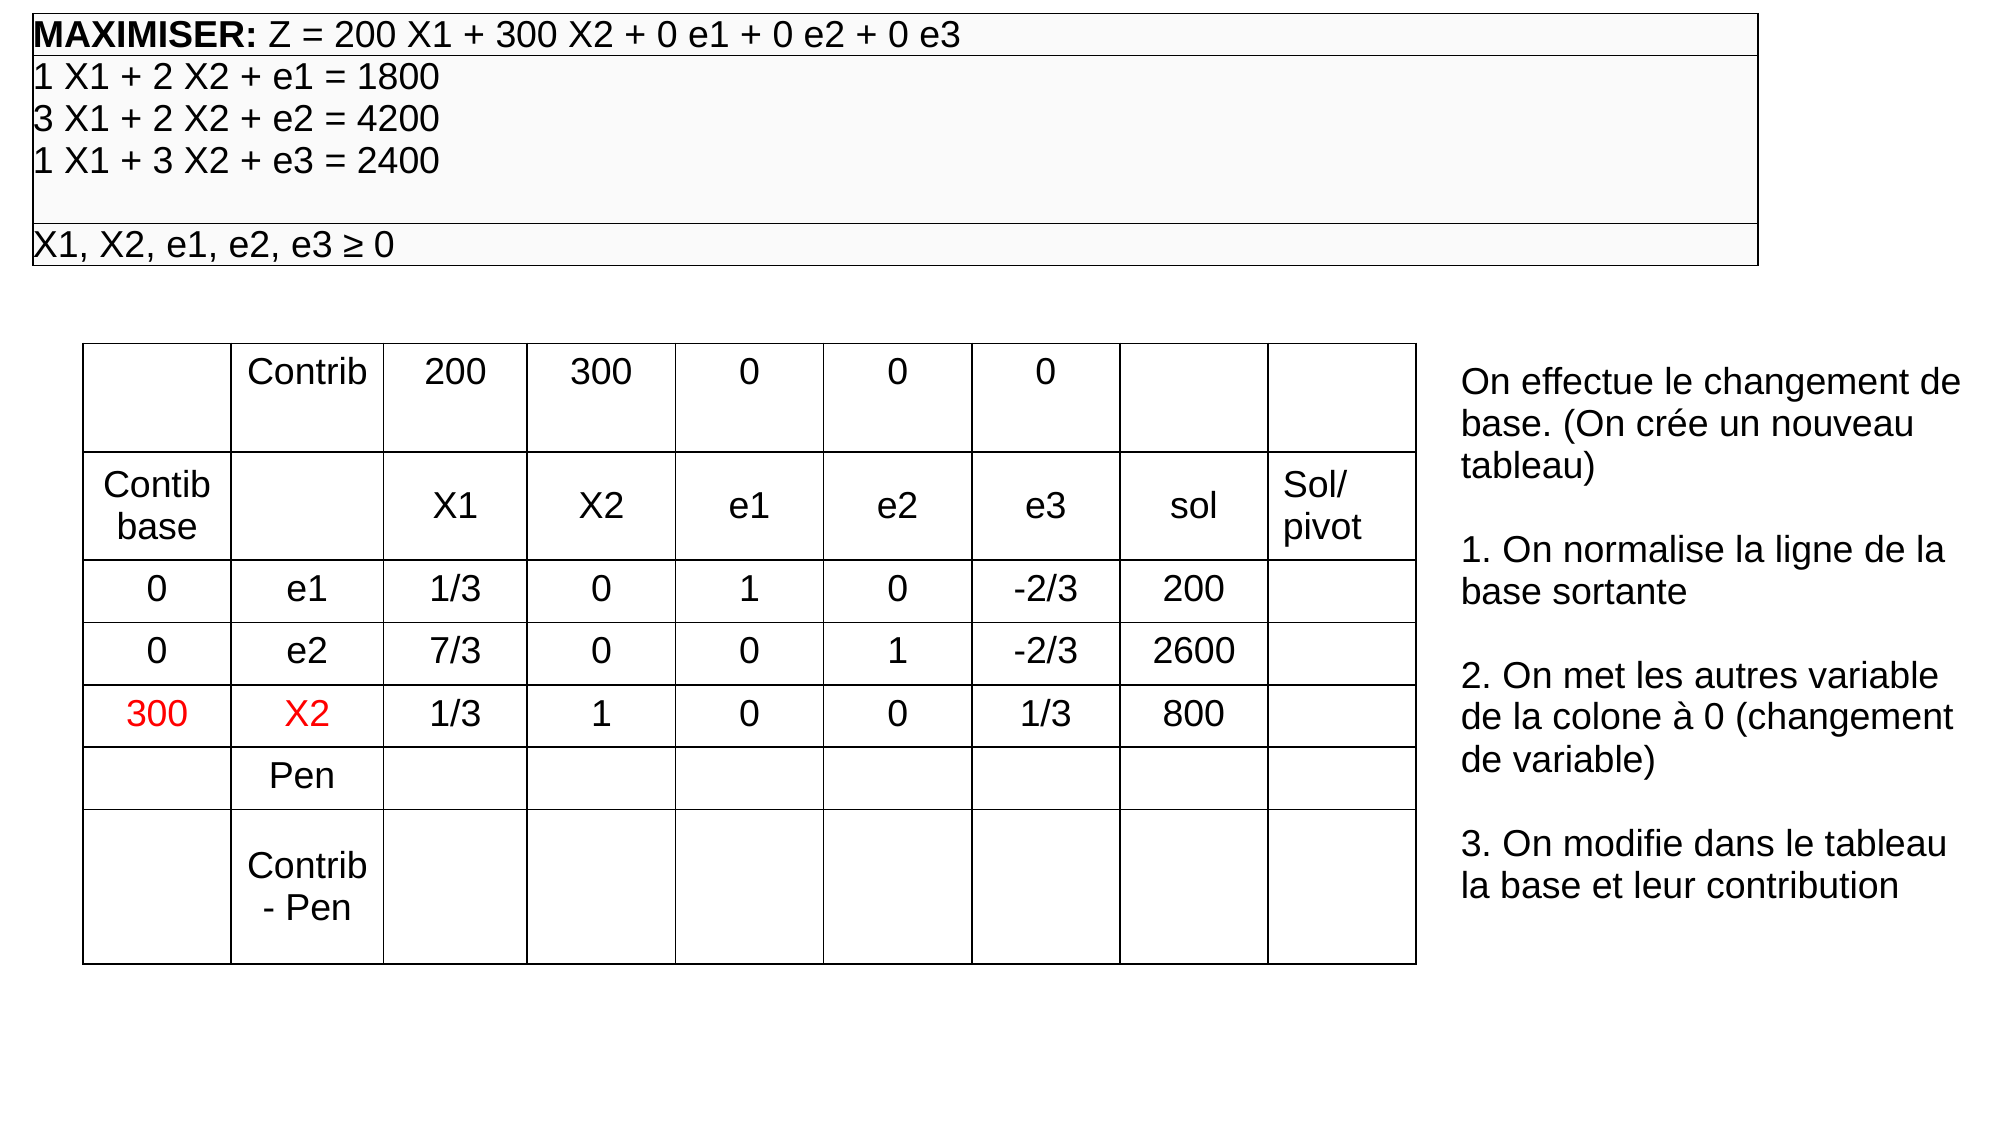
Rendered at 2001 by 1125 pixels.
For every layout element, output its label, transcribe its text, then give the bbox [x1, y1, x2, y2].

table_cell [232, 453, 383, 559]
table_cell Contrib - Pen [232, 810, 383, 963]
table_cell e2 [232, 623, 383, 684]
table_cell 1/3 [973, 686, 1119, 746]
table_cell 0 [676, 623, 823, 684]
table_cell [84, 748, 230, 809]
table_cell 0 [84, 623, 230, 684]
table_cell 1 [528, 686, 675, 746]
table_cell [84, 810, 230, 963]
table_cell 0 [824, 686, 971, 746]
table_cell [973, 810, 1119, 963]
table_cell 800 [1121, 686, 1267, 746]
table_cell 1/3 [384, 686, 526, 746]
table_cell e2 [824, 453, 971, 559]
table_cell X1, X2, e1, e2, e3 ≥ 0 [34, 224, 1757, 265]
table_cell X1 [384, 453, 526, 559]
table_cell 1 X1 + 2 X2 + e1 = 1800 3 X1 + 2 X2 + e2 = 4200 1 X1 + 3 X2 + e3 = 2400 [34, 56, 1757, 223]
table_cell Sol/pivot [1269, 453, 1415, 559]
table_cell e1 [232, 561, 383, 622]
table_cell 2600 [1121, 623, 1267, 684]
table_cell 1 [676, 561, 823, 622]
table_cell [1269, 810, 1415, 963]
table_cell [1121, 748, 1267, 809]
table_cell [676, 810, 823, 963]
table_cell [1269, 748, 1415, 809]
table_cell e3 [973, 453, 1119, 559]
table_header 300 [528, 344, 675, 451]
table_cell Pen [232, 748, 383, 809]
table_cell -2/3 [973, 561, 1119, 622]
table_cell [384, 810, 526, 963]
table_header [1269, 344, 1415, 451]
table_cell 0 [824, 561, 971, 622]
table_cell sol [1121, 453, 1267, 559]
table_cell [528, 810, 675, 963]
table_cell -2/3 [973, 623, 1119, 684]
table_header 0 [824, 344, 971, 451]
table_cell 0 [528, 561, 675, 622]
table_cell [1121, 810, 1267, 963]
table_cell 0 [84, 561, 230, 622]
table_cell [824, 810, 971, 963]
table_cell [824, 748, 971, 809]
table_cell [676, 748, 823, 809]
table_header 0 [973, 344, 1119, 451]
table_cell Contib base [84, 453, 230, 559]
table_header 0 [676, 344, 823, 451]
table_header [1121, 344, 1267, 451]
table_header MAXIMISER: Z = 200 X1 + 300 X2 + 0 e1 + 0 e2 + 0 e3 [34, 14, 1757, 55]
table_header 200 [384, 344, 526, 451]
table_cell [1269, 561, 1415, 622]
table_cell [384, 748, 526, 809]
table_header [84, 344, 230, 451]
table_cell 0 [528, 623, 675, 684]
table_cell X2 [528, 453, 675, 559]
text_box On effectue le changement de base. (On crée un nouveau tableau) 1. On normalise la ligne de la base sortante 2. On met les autres variable de la colone à 0 (changement de variable) 3. On modifie dans le tableau la base et leur contribution [1446, 352, 1988, 956]
table_cell 1 [824, 623, 971, 684]
table_cell 7/3 [384, 623, 526, 684]
table_cell 0 [676, 686, 823, 746]
table_cell 200 [1121, 561, 1267, 622]
table_cell X2 [232, 686, 383, 746]
table_header Contrib [232, 344, 383, 451]
table_cell [1269, 623, 1415, 684]
table_cell 300 [84, 686, 230, 746]
table_cell 1/3 [384, 561, 526, 622]
table_cell [528, 748, 675, 809]
table_cell [973, 748, 1119, 809]
table_cell [1269, 686, 1415, 746]
table_cell e1 [676, 453, 823, 559]
